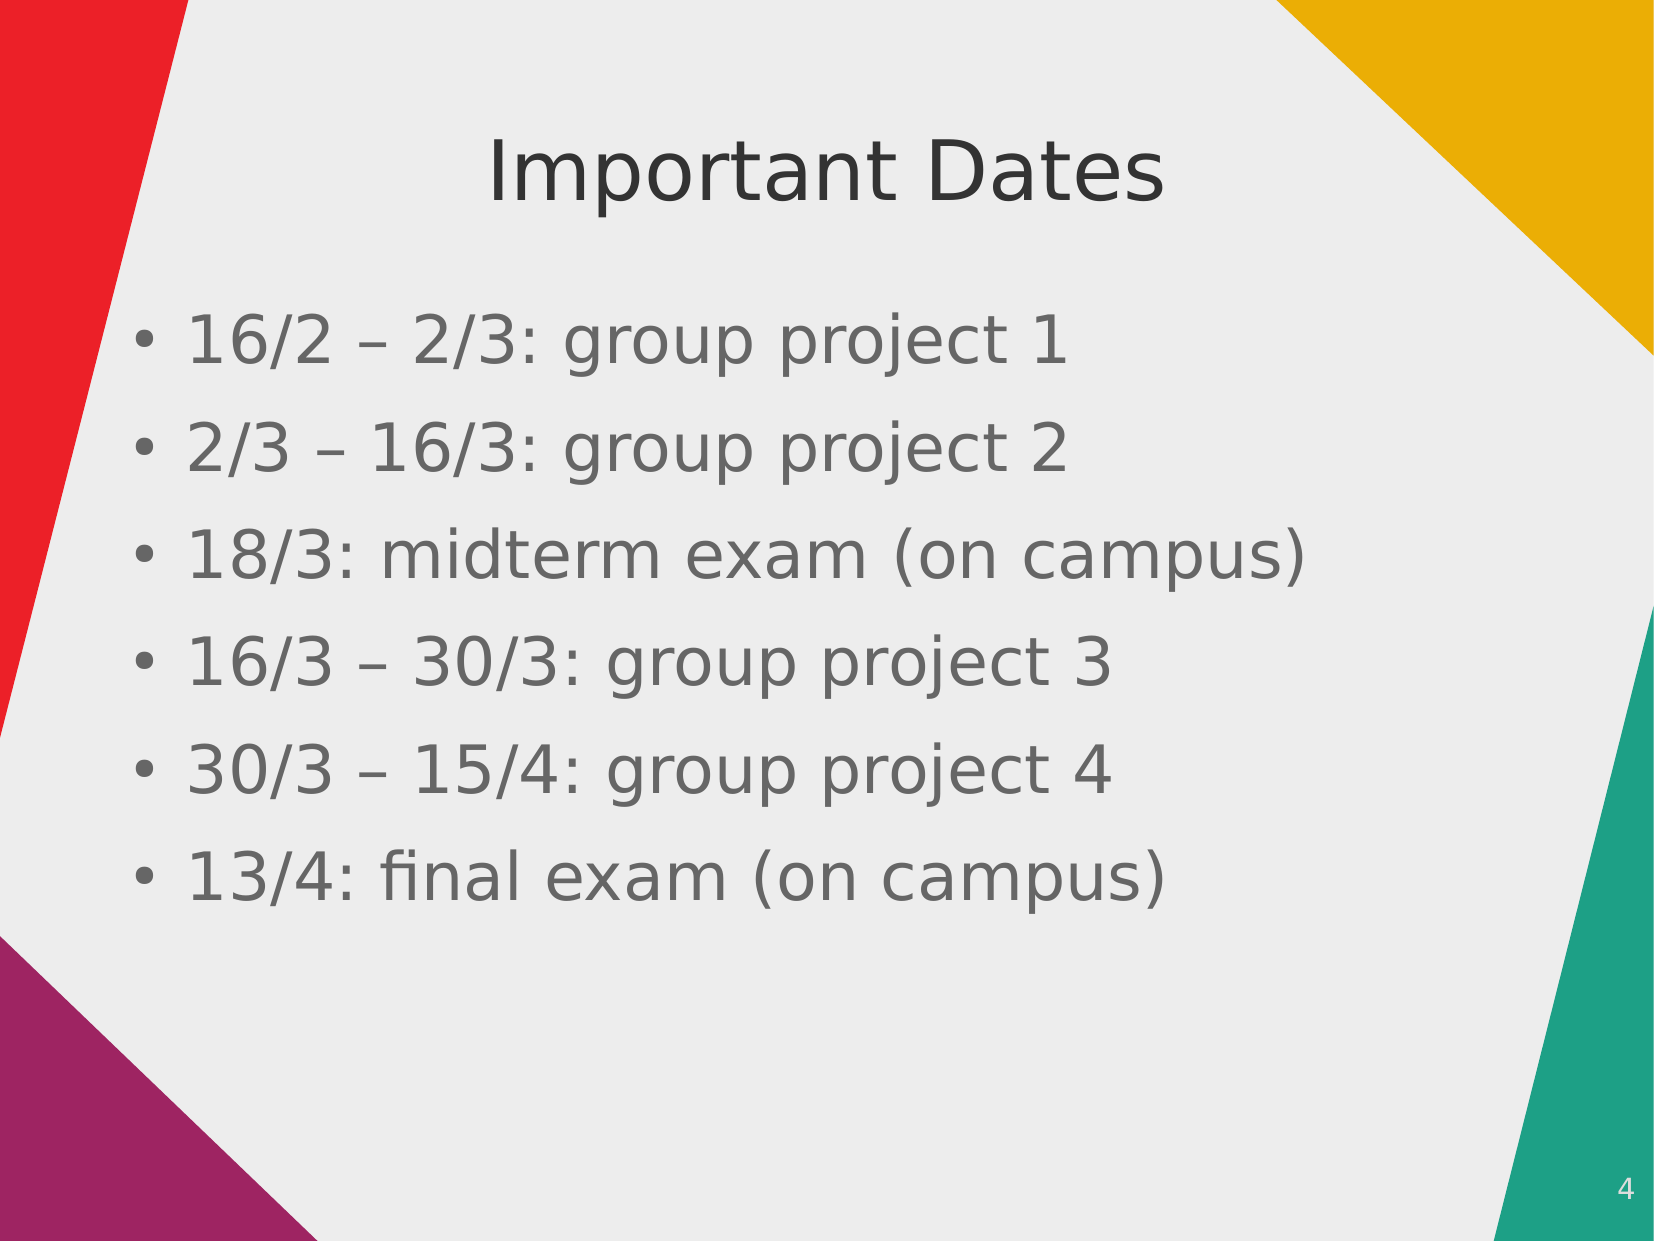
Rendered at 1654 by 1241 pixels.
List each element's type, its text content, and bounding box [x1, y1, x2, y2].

list 16/2 – 2/3: group project 1 2/3 – 16/3: group project 2 18/3: midterm exam (on campus) 16/3 – 30/3: group project 3 30/3 – 15/4: group project 4 13/4: final exam (on campus) [114, 302, 1539, 1033]
title Important Dates [114, 73, 1539, 271]
